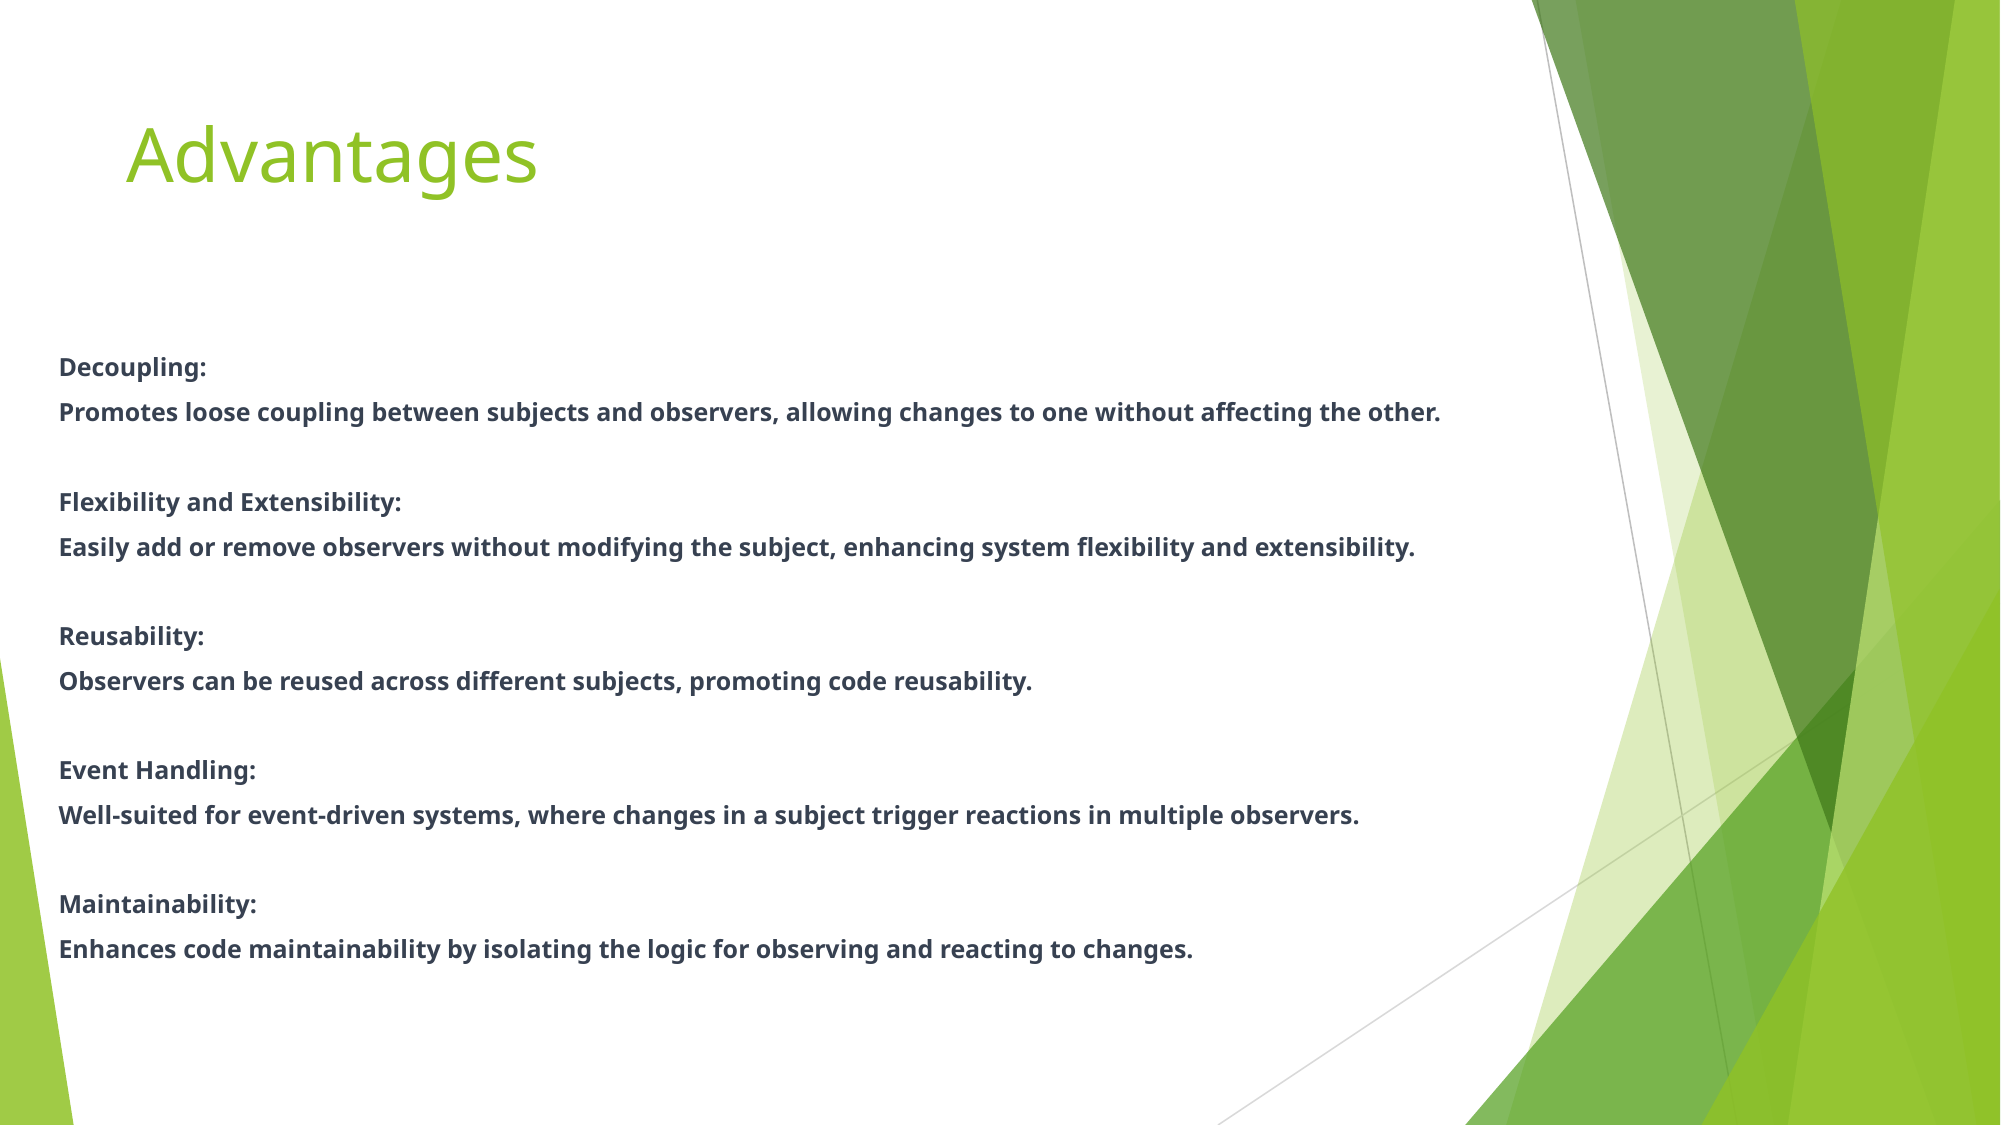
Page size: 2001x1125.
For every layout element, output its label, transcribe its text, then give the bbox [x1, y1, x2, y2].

picture [1648, 773, 1987, 1112]
title Advantages [111, 99, 1522, 299]
list Decoupling: Promotes loose coupling between subjects and observers, allowing changes to one without affecting the other. Flexibility and Extensibility: Easily add or remove observers without modifying the subject, enhancing system flexibility and extensibility. Reusability: Observers can be reused across different subjects, promoting code reusability. Event Handling: Well-suited for event-driven systems, where changes in a subject trigger reactions in multiple observers. Maintainability: Enhances code maintainability by isolating the logic for observing and reacting to changes. [43, 299, 1863, 1046]
